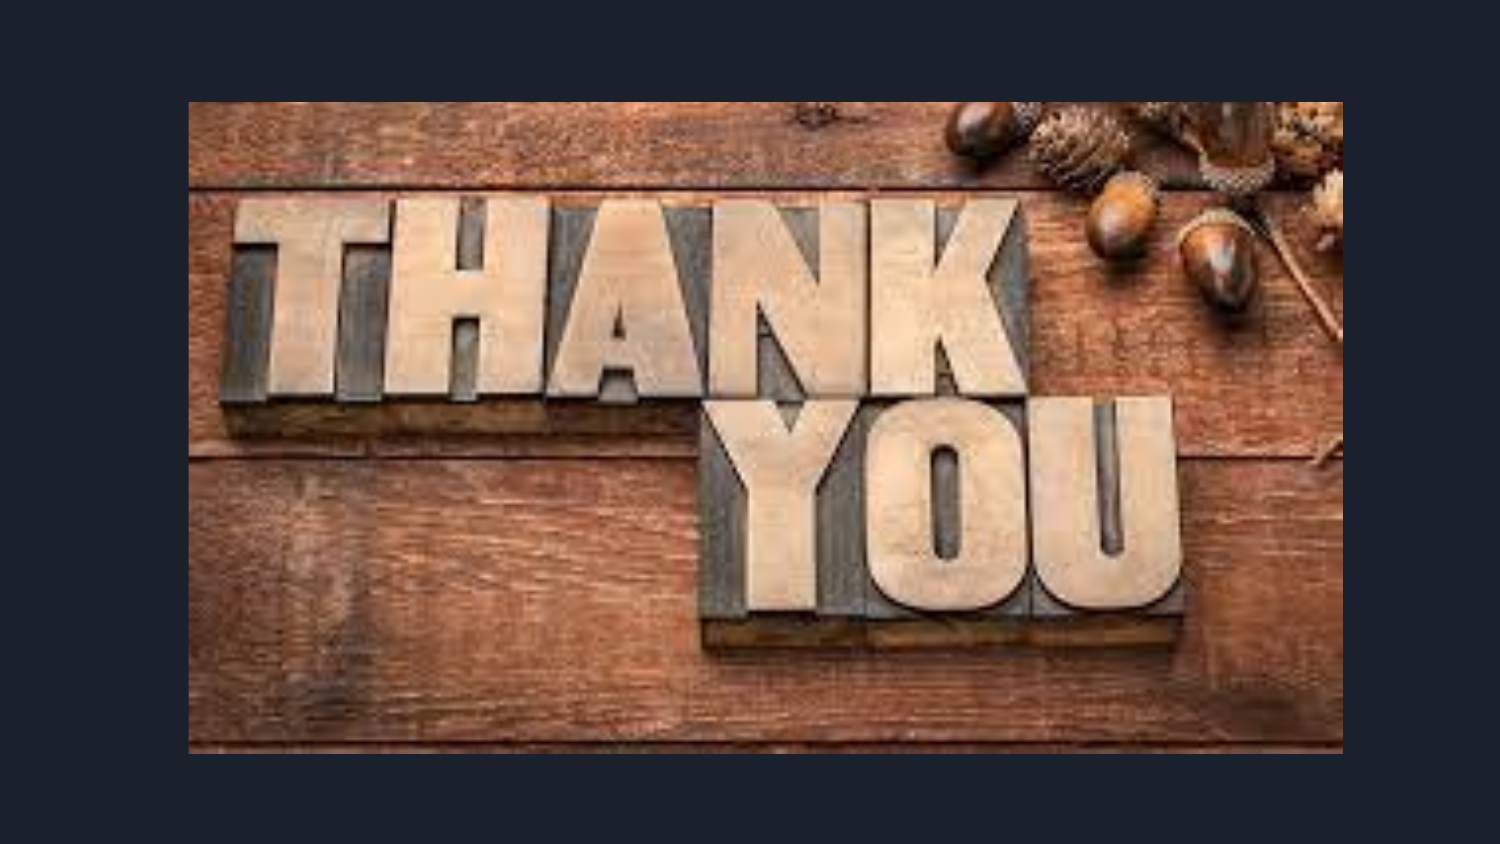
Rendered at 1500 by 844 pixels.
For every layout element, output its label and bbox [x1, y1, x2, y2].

picture [188, 102, 1374, 767]
